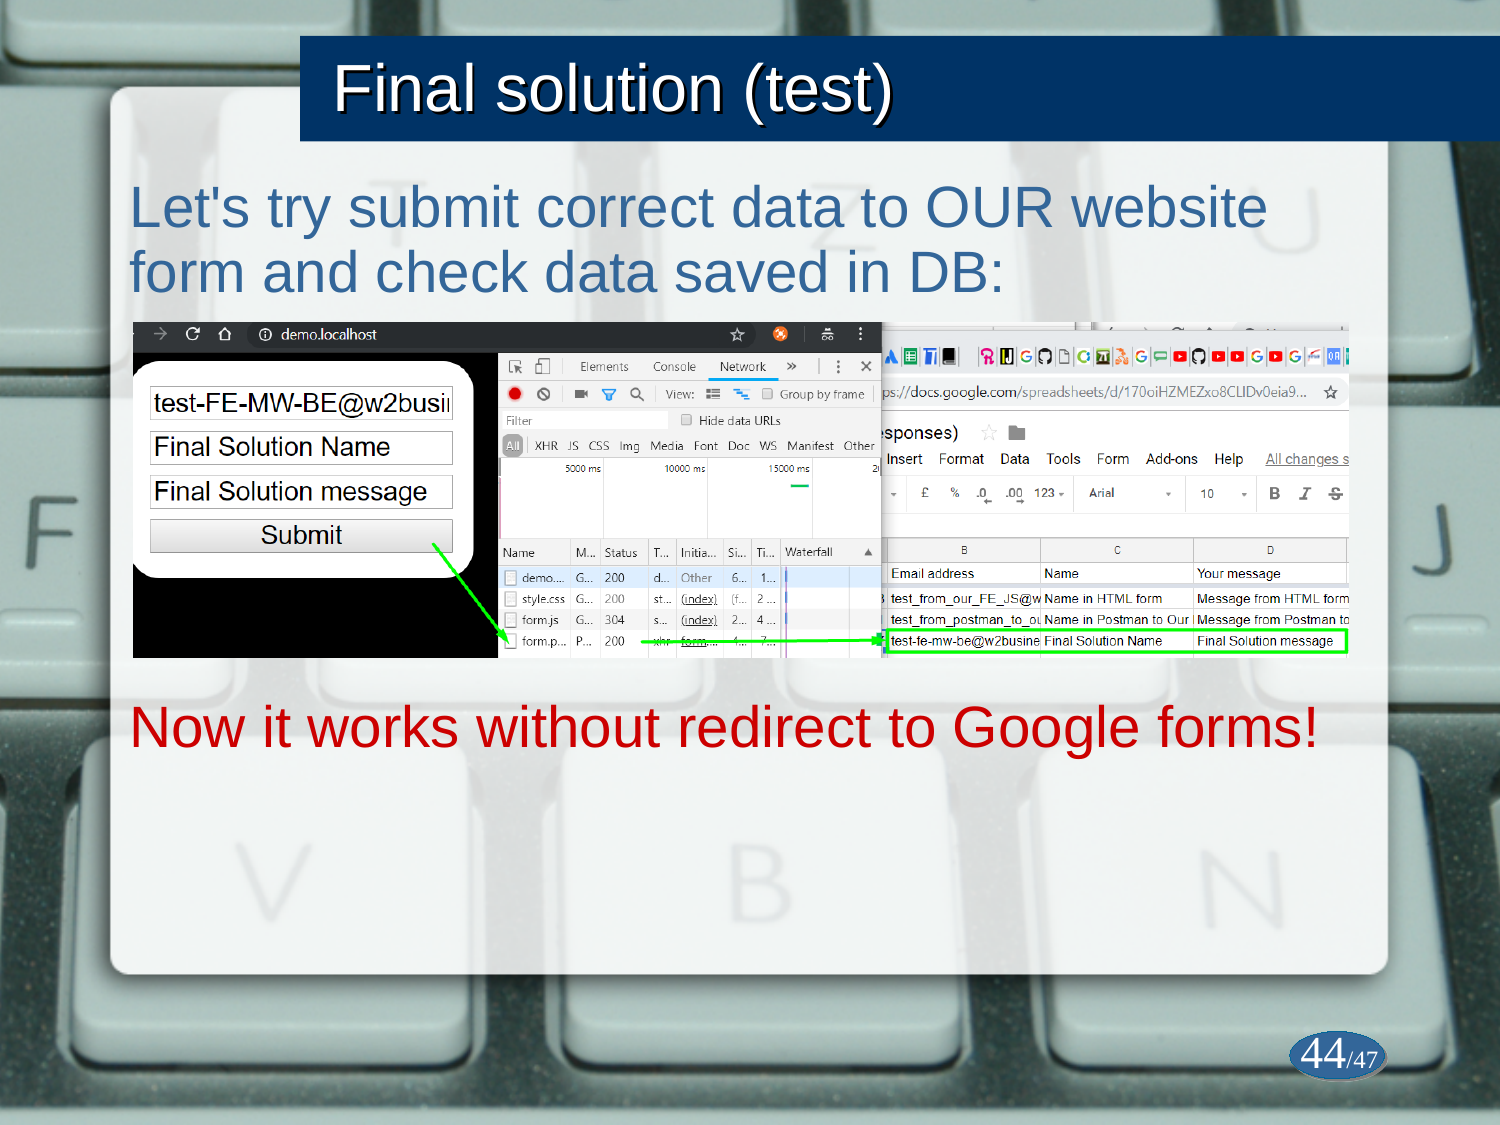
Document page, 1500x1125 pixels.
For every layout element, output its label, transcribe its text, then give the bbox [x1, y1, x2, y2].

title Final solution (test) [300, 35, 1500, 142]
title Let's try submit correct data to OUR website form and check data saved in DB: Now it works without redirect to Google forms! [114, 167, 1398, 1025]
picture [0, 0, 1500, 1125]
